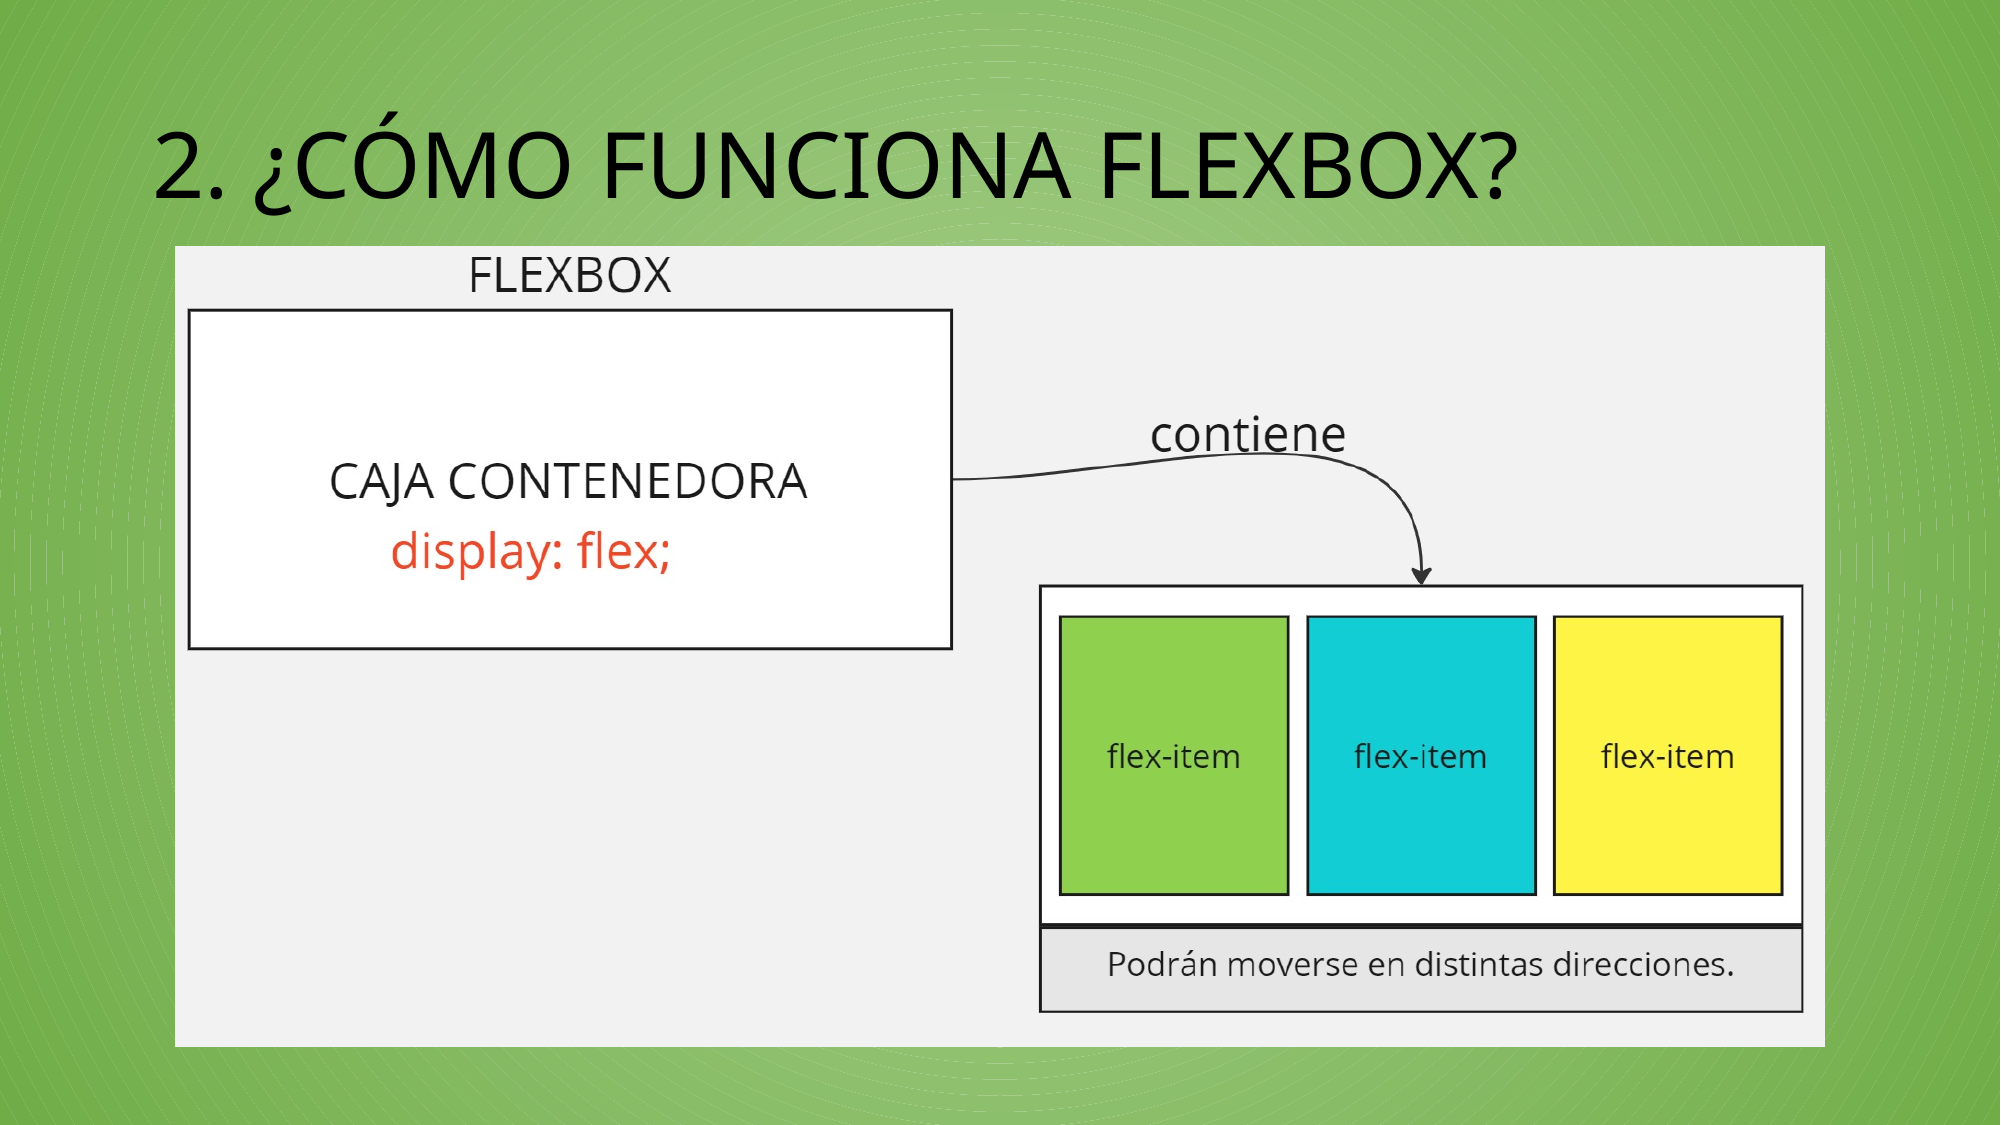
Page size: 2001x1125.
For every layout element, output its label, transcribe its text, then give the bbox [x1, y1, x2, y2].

title 2. ¿CÓMO FUNCIONA FLEXBOX? [137, 59, 1863, 278]
picture [175, 246, 1825, 1047]
